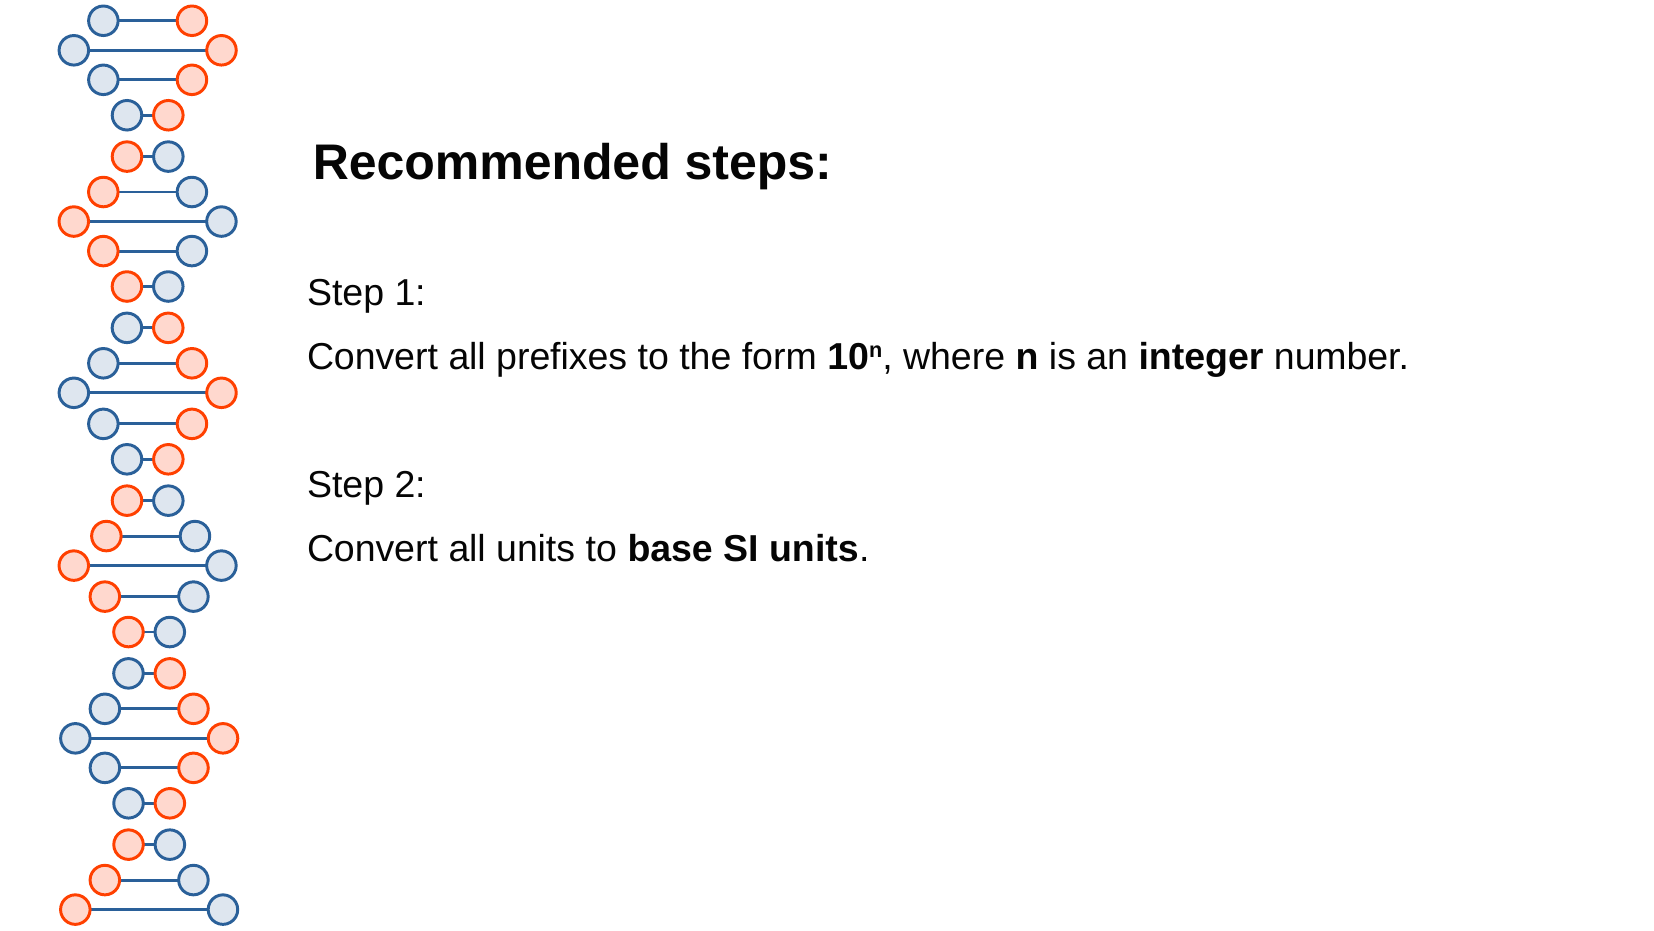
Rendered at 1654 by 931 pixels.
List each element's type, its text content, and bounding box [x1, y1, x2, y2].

list Step 1: Convert all prefixes to the form 10n, where n is an integer number. Step 2: Convert all units to base SI units. [307, 271, 1636, 812]
title Recommended steps: [312, 84, 943, 240]
